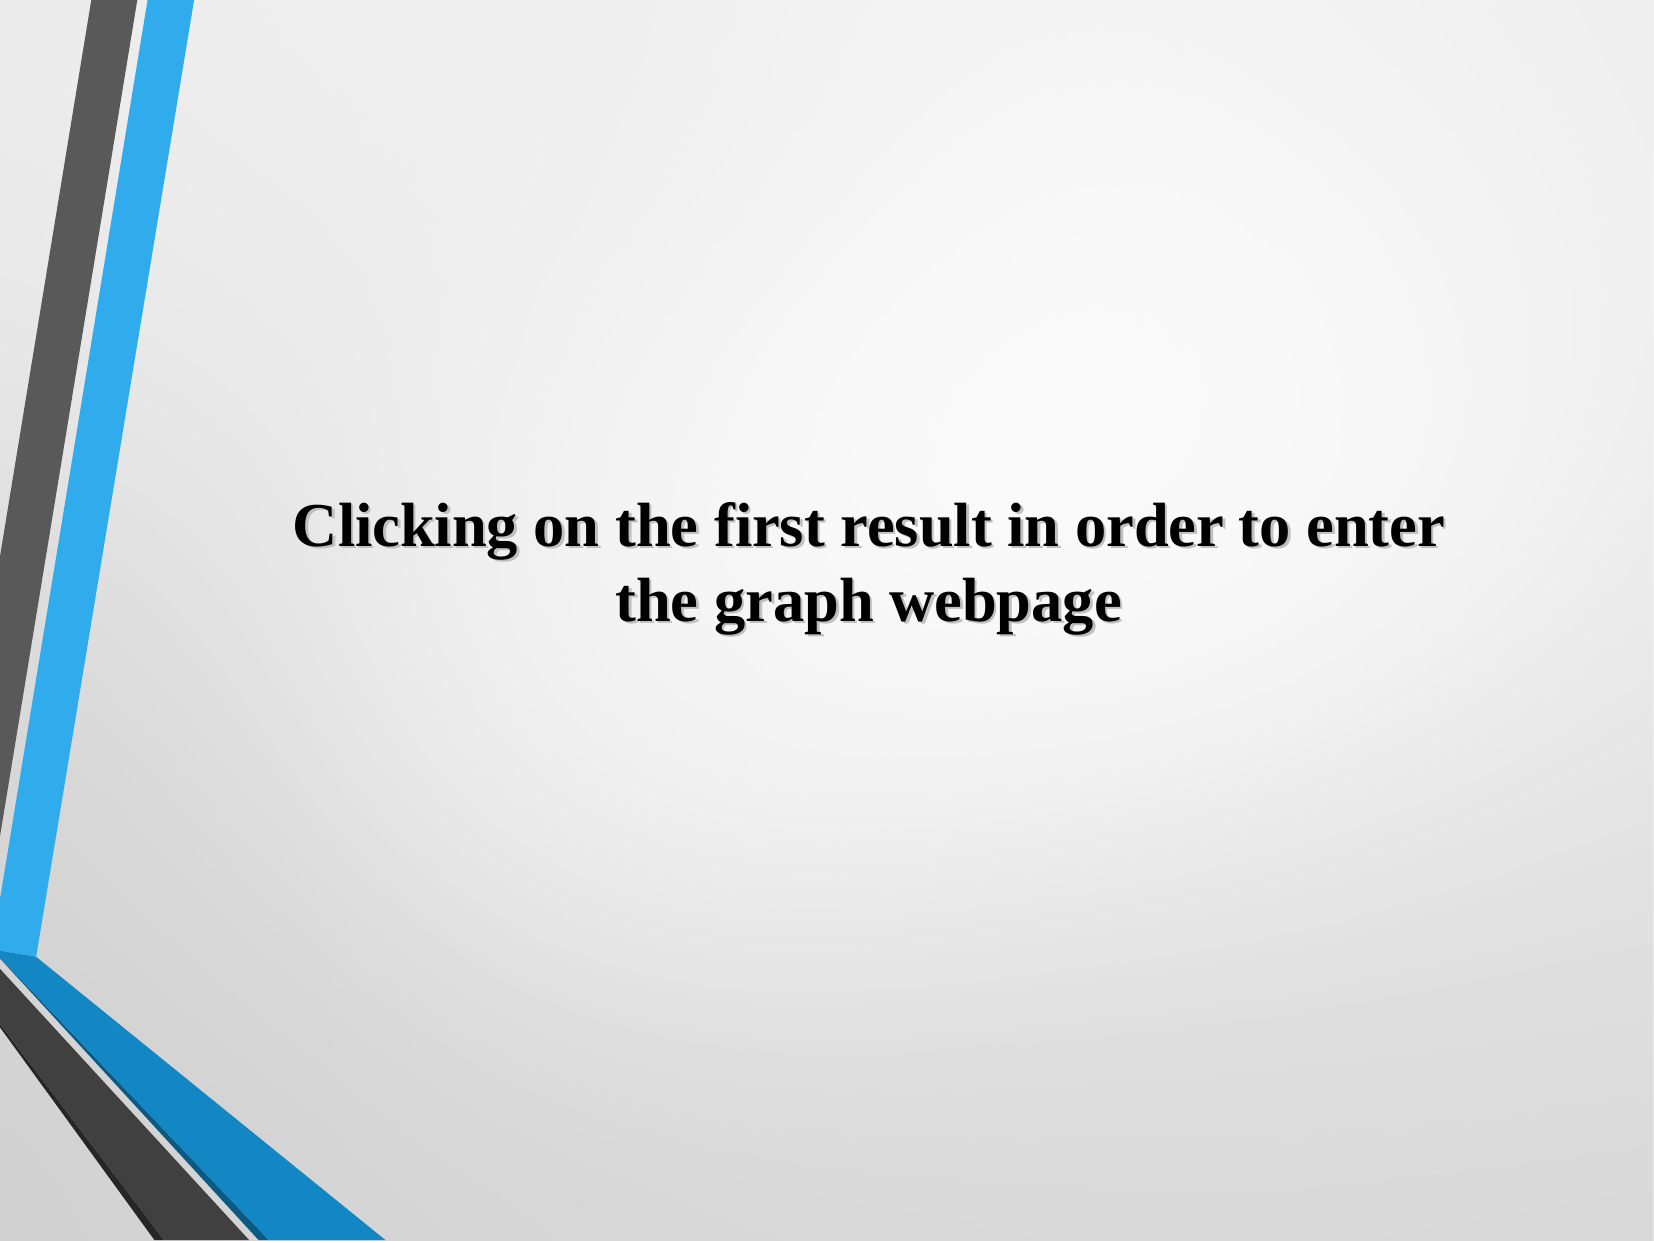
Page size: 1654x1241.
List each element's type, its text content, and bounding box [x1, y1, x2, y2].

text_box Clicking on the first result in order to enter the graph webpage [266, 476, 1472, 643]
